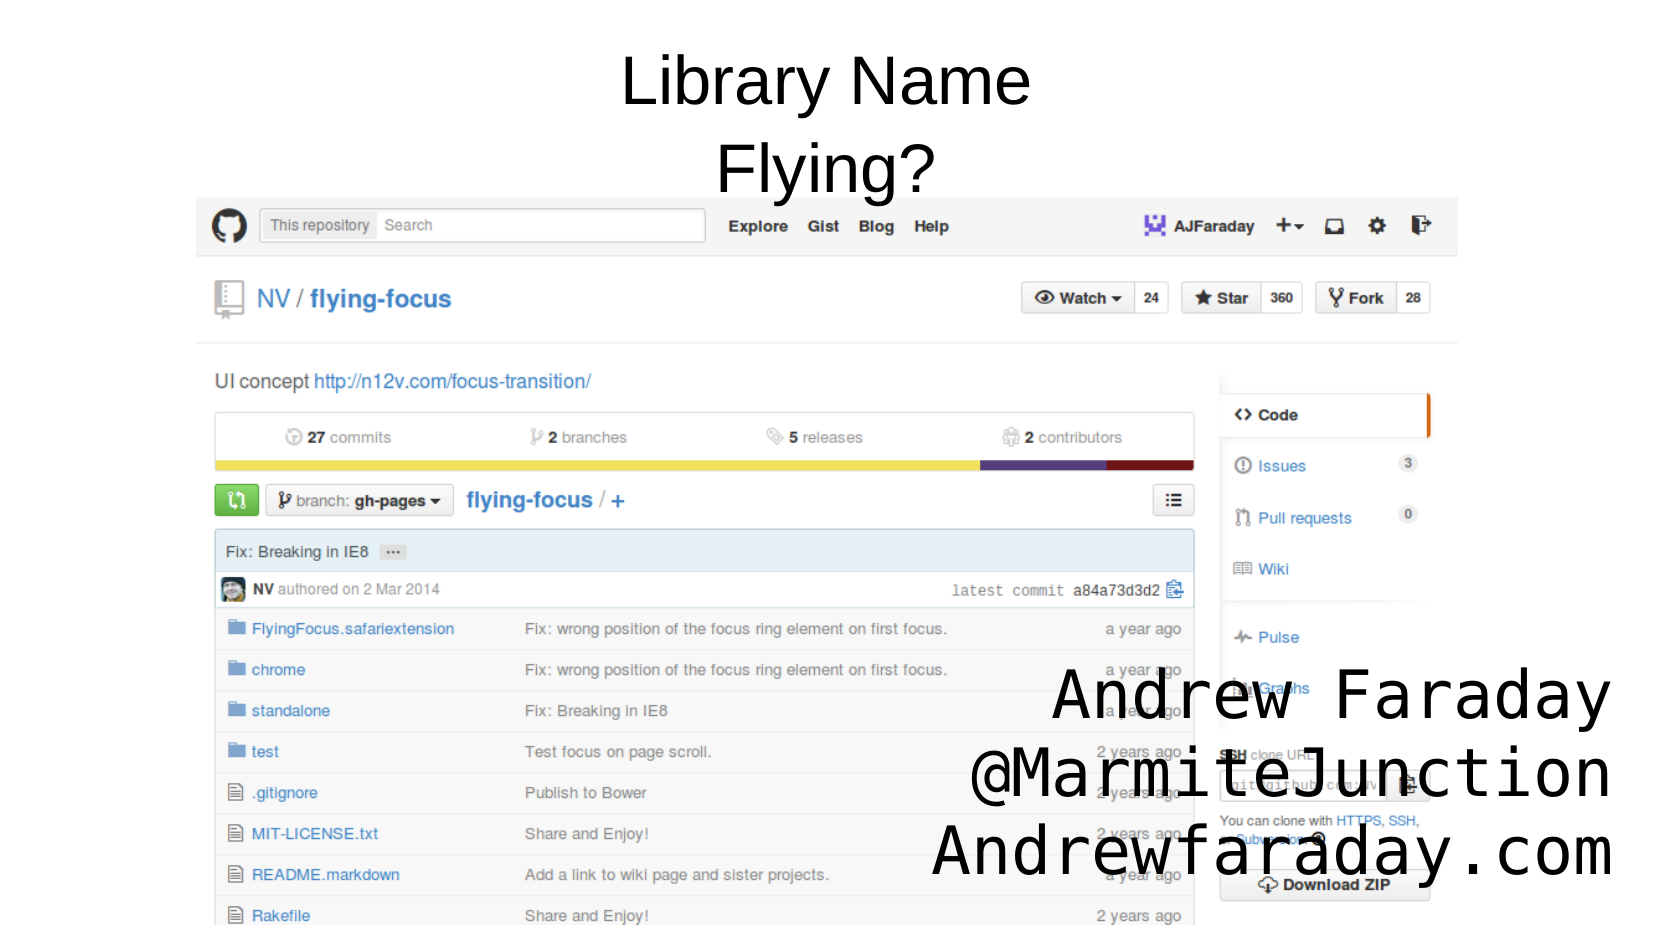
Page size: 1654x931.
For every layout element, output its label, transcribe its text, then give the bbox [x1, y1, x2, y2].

title Library Name [82, 37, 1571, 124]
title Flying? [82, 125, 1571, 213]
picture [196, 213, 1458, 925]
text_box Andrew Faraday @MarmiteJunction Andrewfaraday.com [744, 649, 1630, 898]
